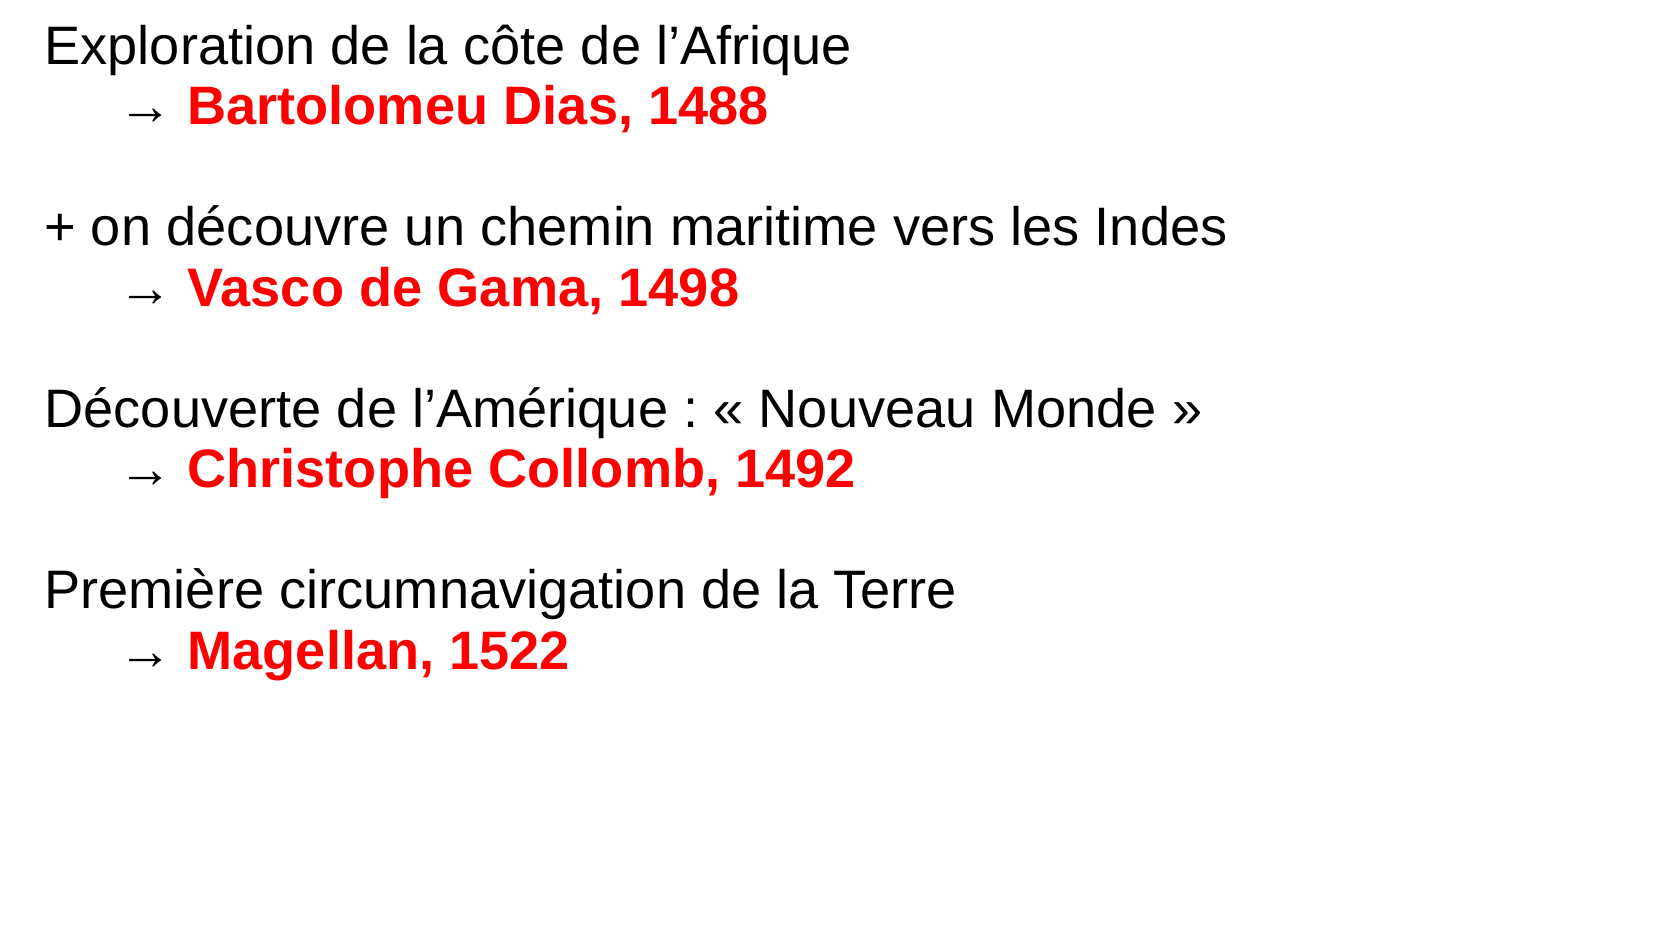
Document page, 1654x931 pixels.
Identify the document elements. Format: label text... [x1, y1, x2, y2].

text_box Exploration de la côte de l’Afrique → Bartolomeu Dias, 1488 + on découvre un chemin maritime vers les Indes → Vasco de Gama, 1498 Découverte de l’Amérique : « Nouveau Monde » → Christophe Collomb, 1492 Première circumnavigation de la Terre → Magellan, 1522 [29, 7, 1625, 931]
